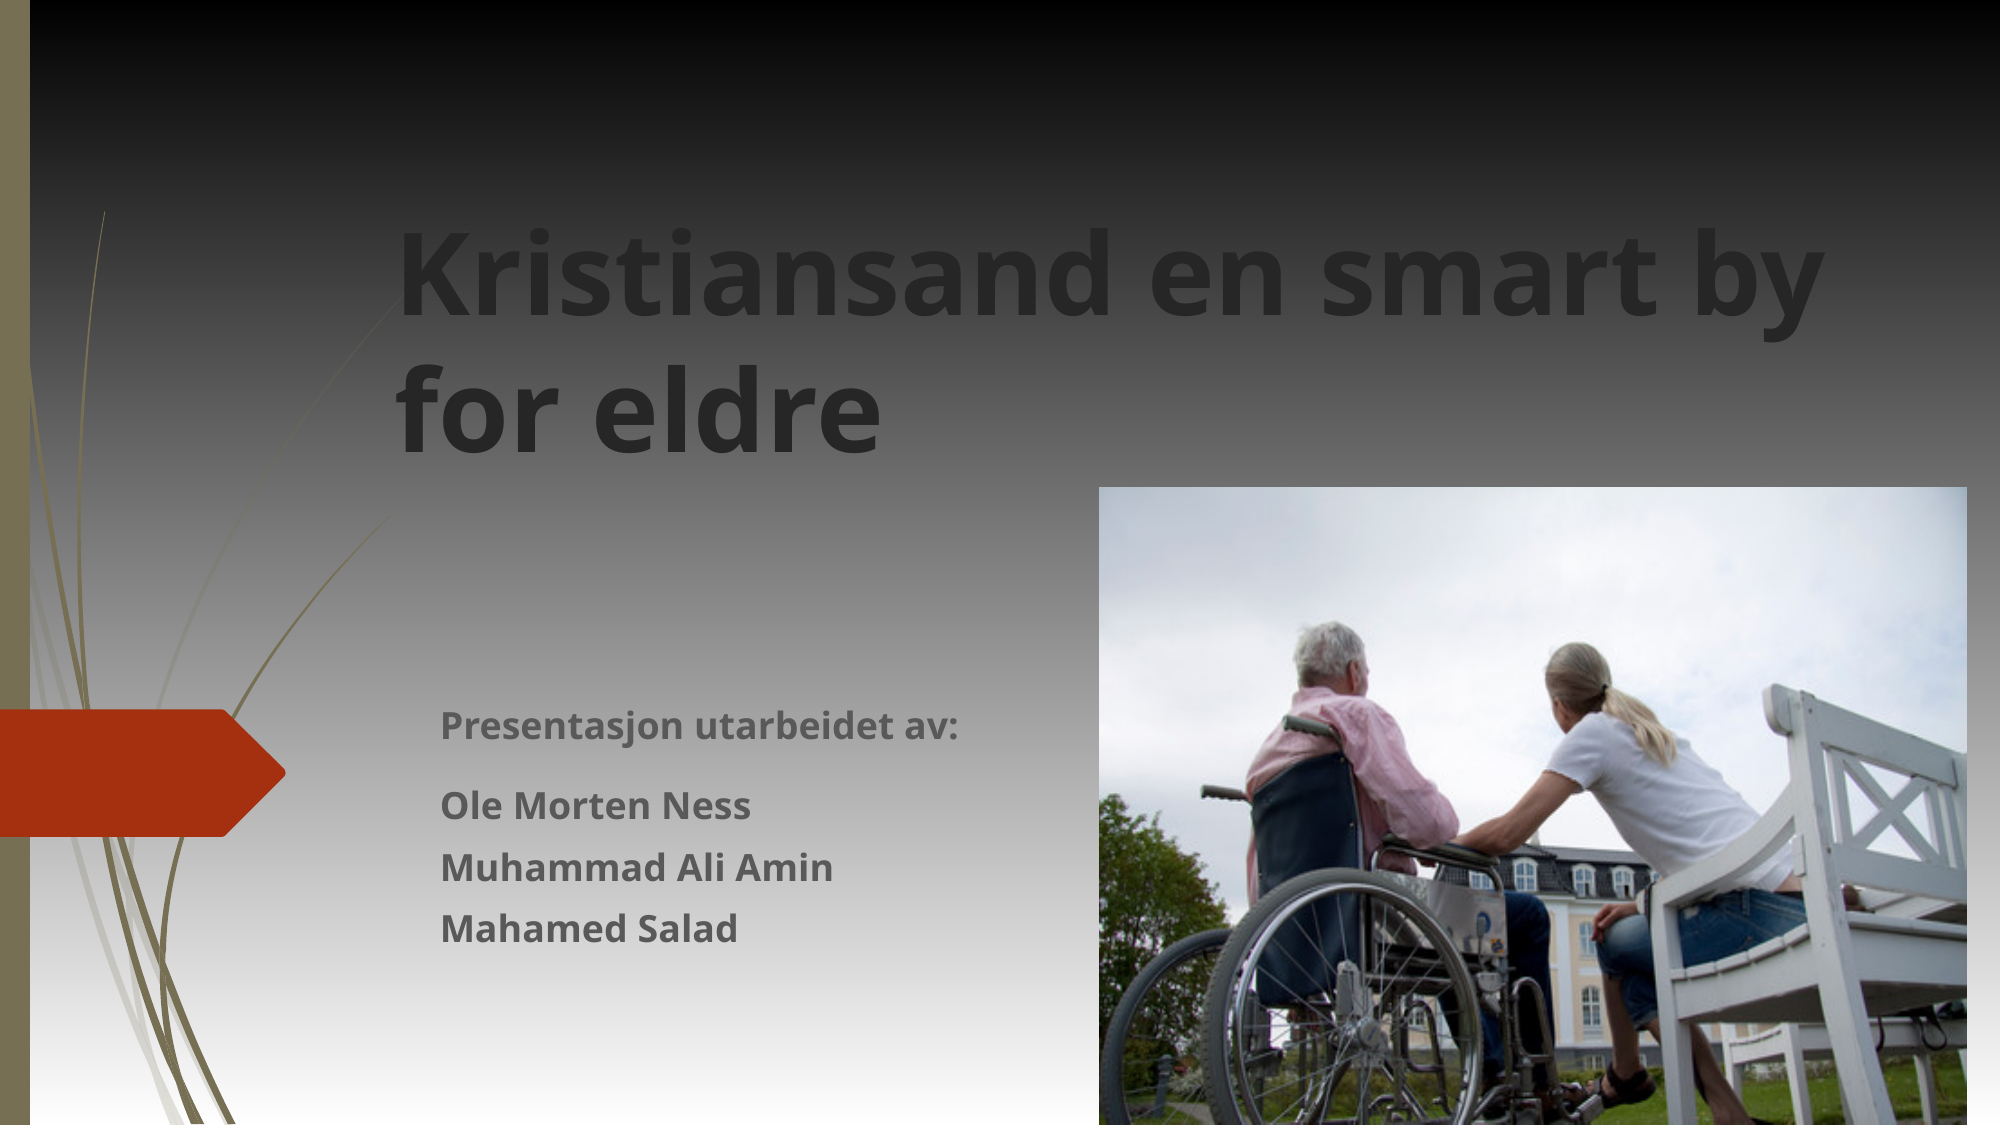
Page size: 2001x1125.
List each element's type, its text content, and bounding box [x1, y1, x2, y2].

subtitle Presentasjon utarbeidet av: Ole Morten Ness Muhammad Ali Amin Mahamed Salad [424, 633, 1099, 969]
title Kristiansand en smart by for eldre [379, 112, 1843, 484]
picture [1099, 487, 1967, 1125]
